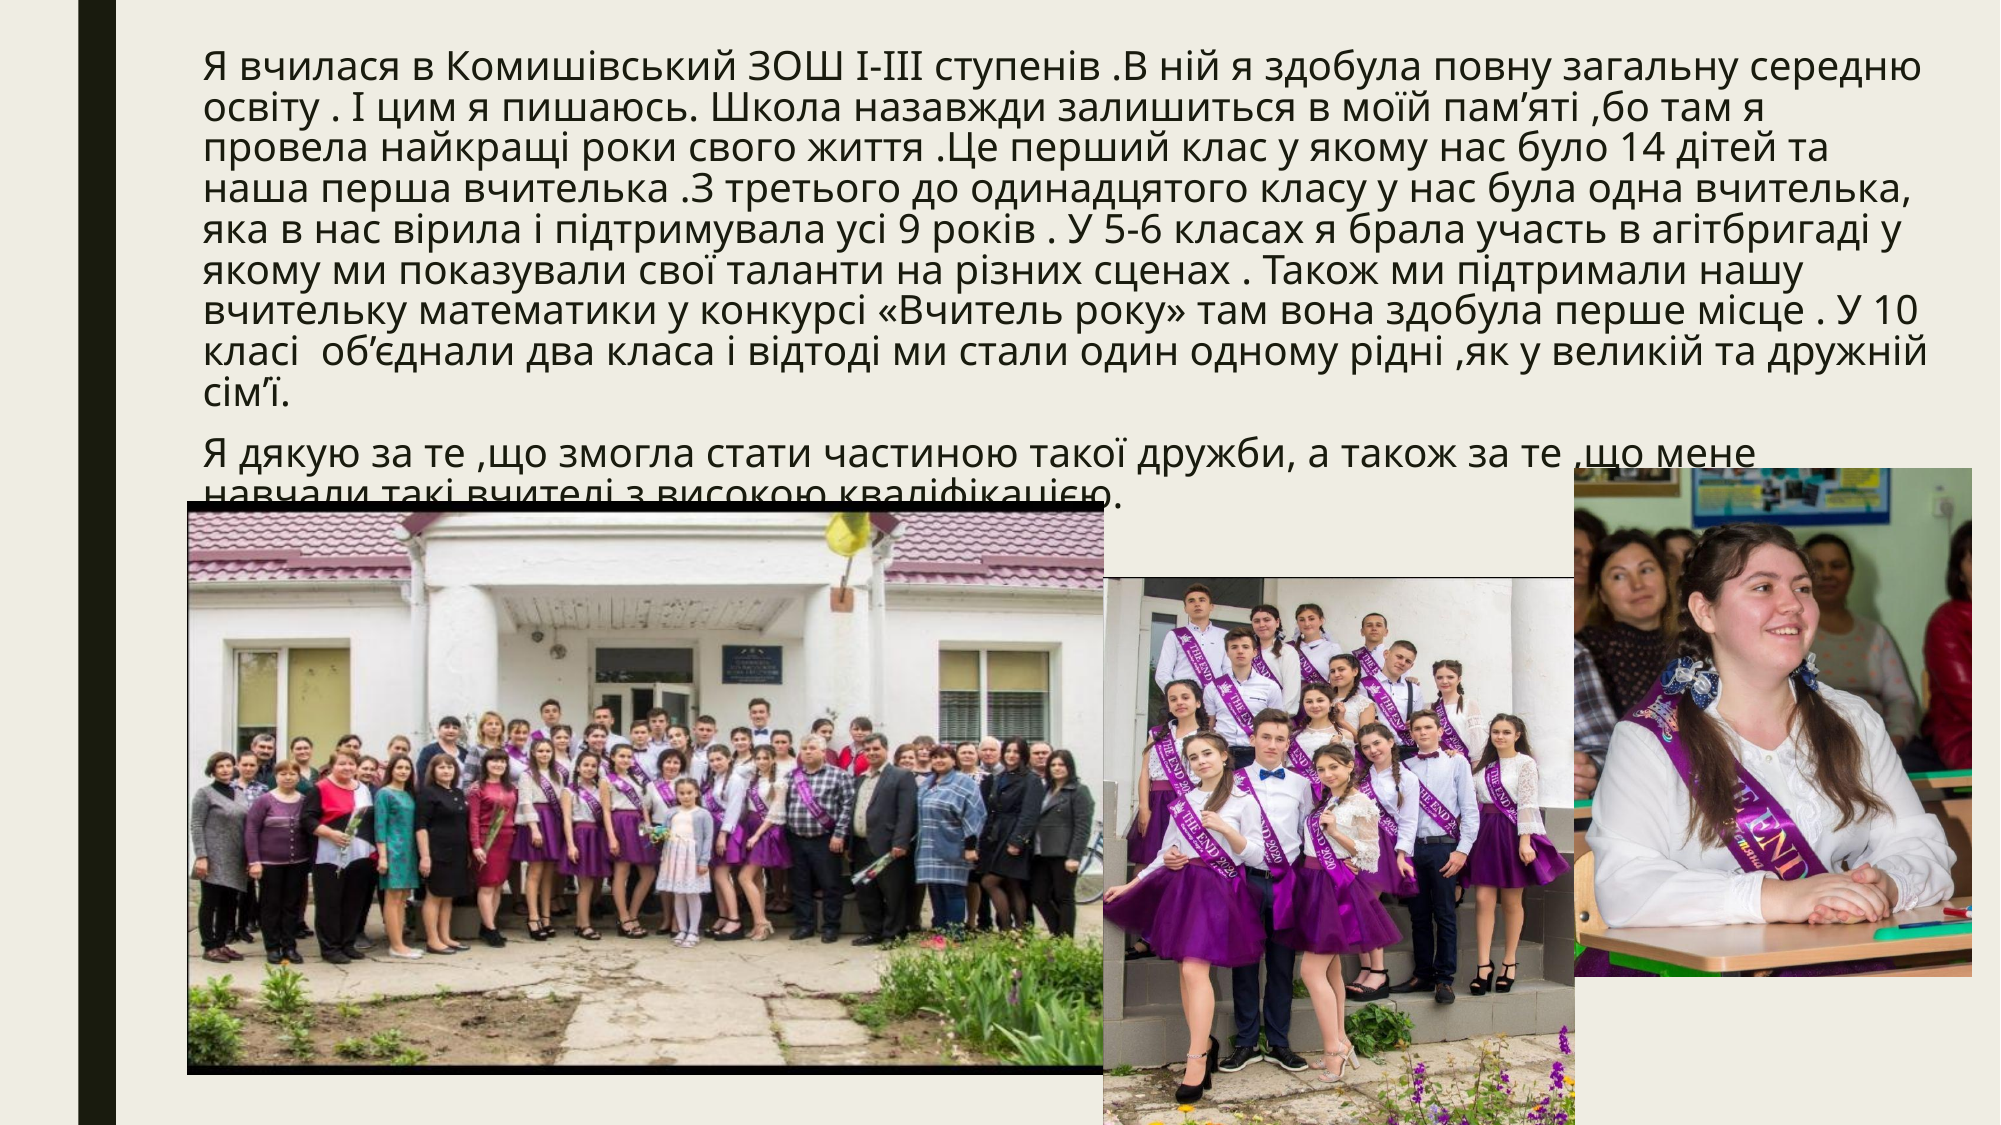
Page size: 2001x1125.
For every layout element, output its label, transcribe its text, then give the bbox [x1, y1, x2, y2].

list Я вчилася в Комишівський ЗОШ І-ІІІ ступенів .В ній я здобула повну загальну середню освіту . І цим я пишаюсь. Школа назавжди залишиться в моїй пам’яті ,бо там я провела найкращі роки свого життя .Це перший клас у якому нас було 14 дітей та наша перша вчителька .З третього до одинадцятого класу у нас була одна вчителька, яка в нас вірила і підтримувала усі 9 років . У 5-6 класах я брала участь в агітбригаді у якому ми показували свої таланти на різних сценах . Також ми підтримали нашу вчительку математики у конкурсі «Вчитель року» там вона здобула перше місце . У 10 класі об’єднали два класа і відтоді ми стали один одному рідні ,як у великій та дружній сім’ї. Я дякую за те ,що змогла стати частиною такої дружби, а також за те ,що мене навчали такі вчителі з високою кваліфікацією. [187, 40, 1951, 529]
picture [187, 468, 1972, 1125]
